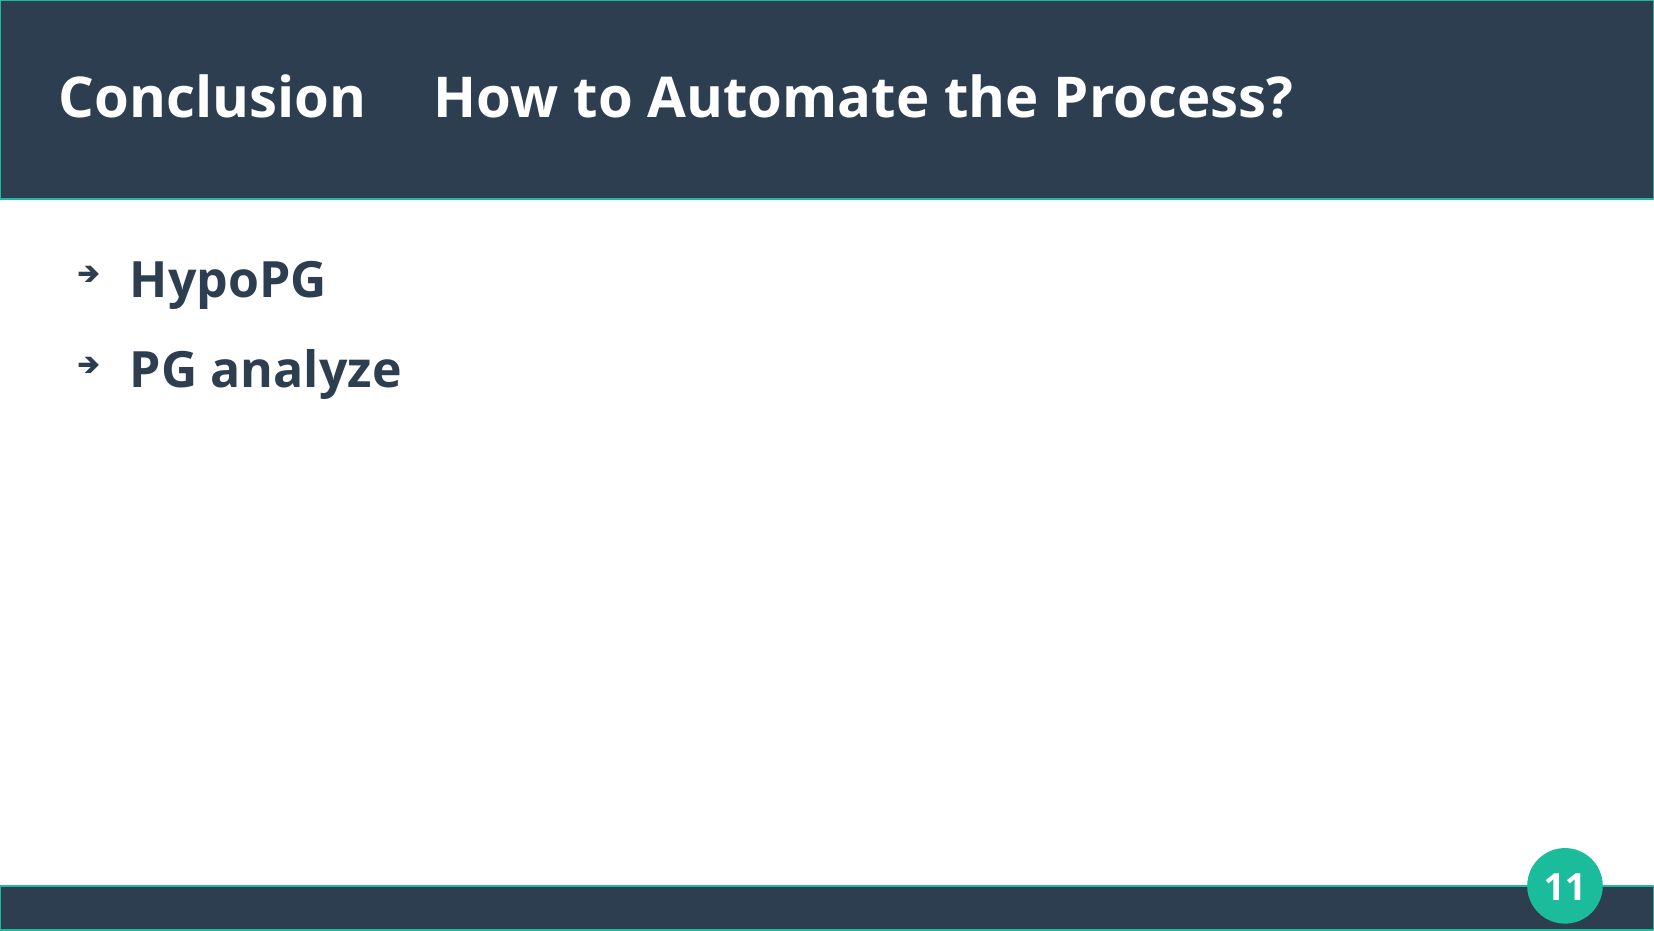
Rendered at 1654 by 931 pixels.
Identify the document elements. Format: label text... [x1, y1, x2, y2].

list HypoPG PG analyze [59, 243, 1595, 864]
title Conclusion How to Automate the Process? [59, 37, 1595, 155]
